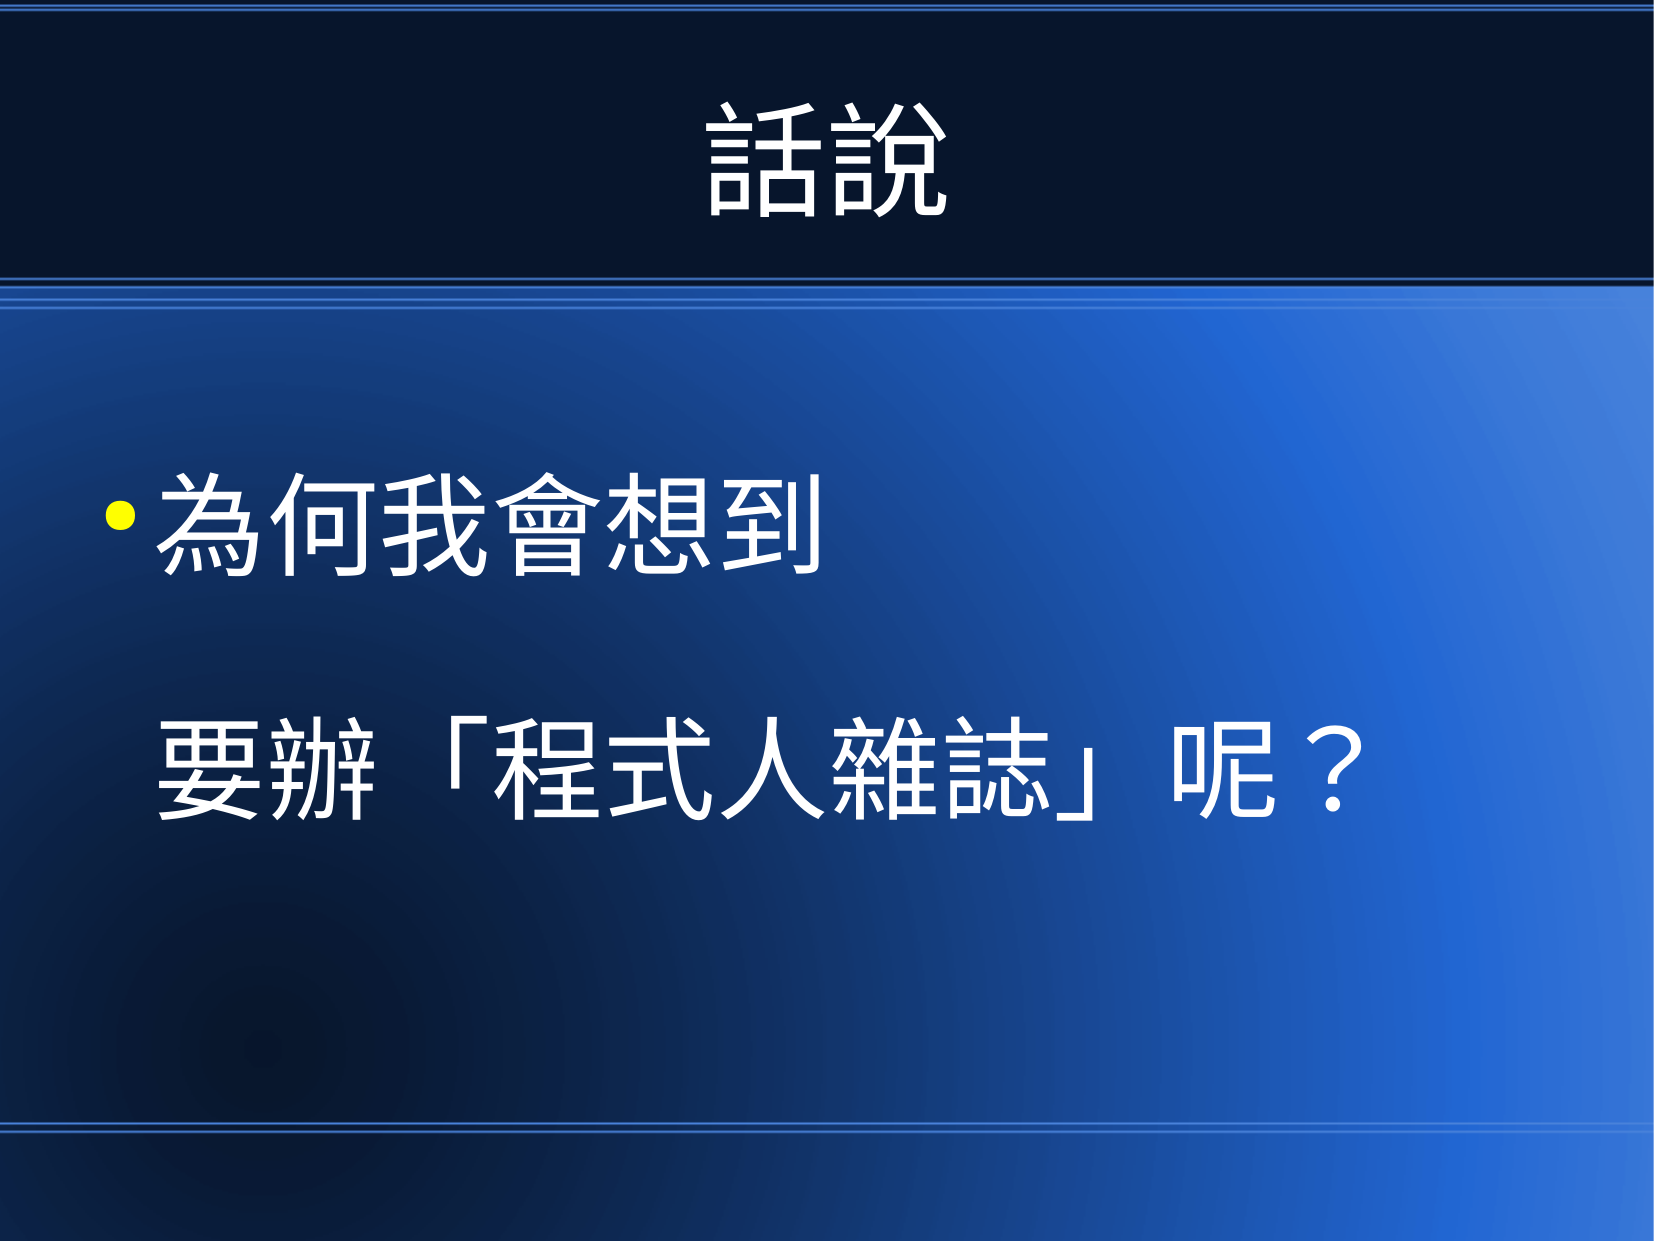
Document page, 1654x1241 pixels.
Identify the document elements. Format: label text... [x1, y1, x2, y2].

picture [0, 0, 1654, 1241]
list 為何我會想到 要辦「程式人雜誌」呢？ [82, 355, 1571, 1241]
title 話說 [82, 49, 1571, 257]
